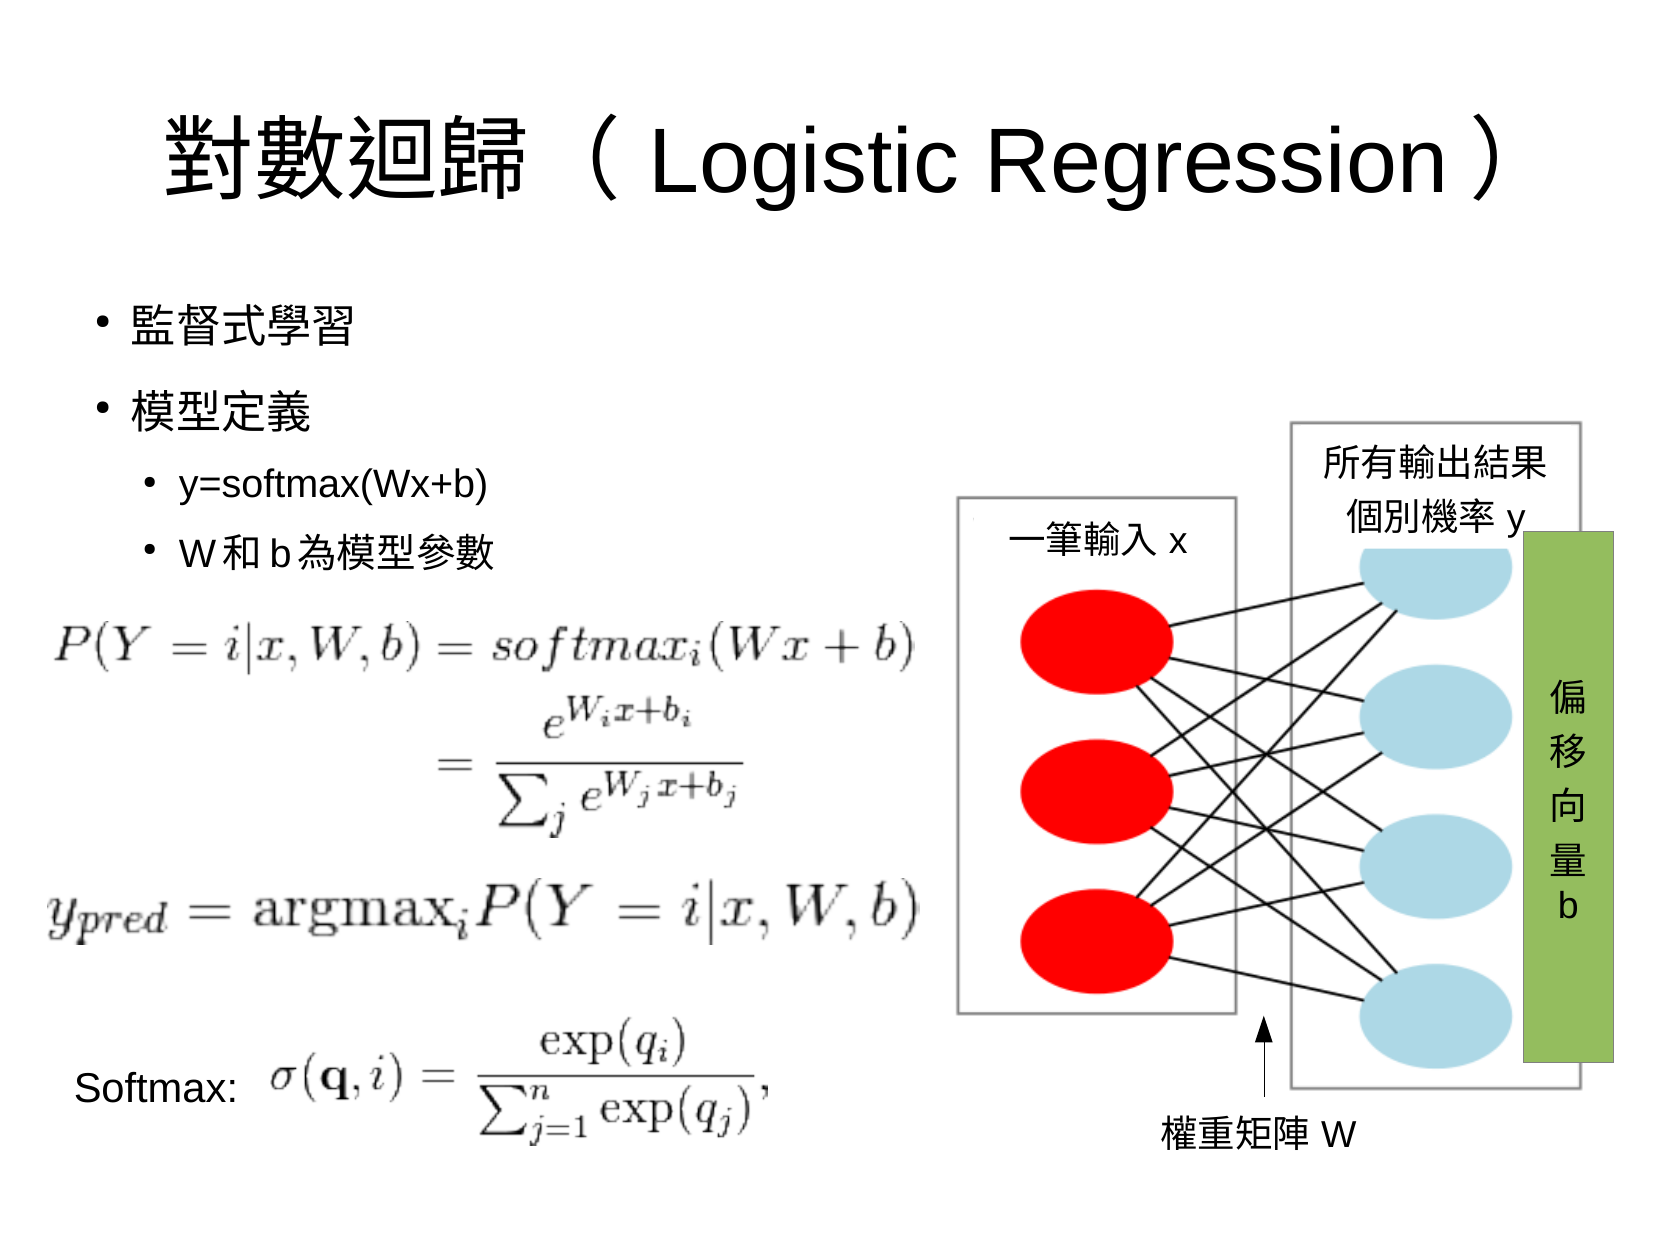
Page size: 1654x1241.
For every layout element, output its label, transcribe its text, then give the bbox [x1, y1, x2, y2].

picture [52, 621, 915, 838]
text_box 一筆輸入x [973, 502, 1222, 561]
text_box Softmax: [59, 1057, 254, 1119]
list 監督式學習 模型定義 y=softmax(Wx+b) W和b為模型參數 [82, 290, 1099, 579]
picture [47, 878, 920, 945]
text_box 所有輸出結果 個別機率y [1300, 425, 1571, 527]
title 對數迴歸（Logistic Regression） [82, 49, 1571, 257]
text_box 偏 移 向 量 b [1523, 531, 1614, 1063]
text_box 權重矩陣W [1145, 1096, 1370, 1155]
picture [270, 1015, 768, 1146]
picture [925, 390, 1614, 1123]
